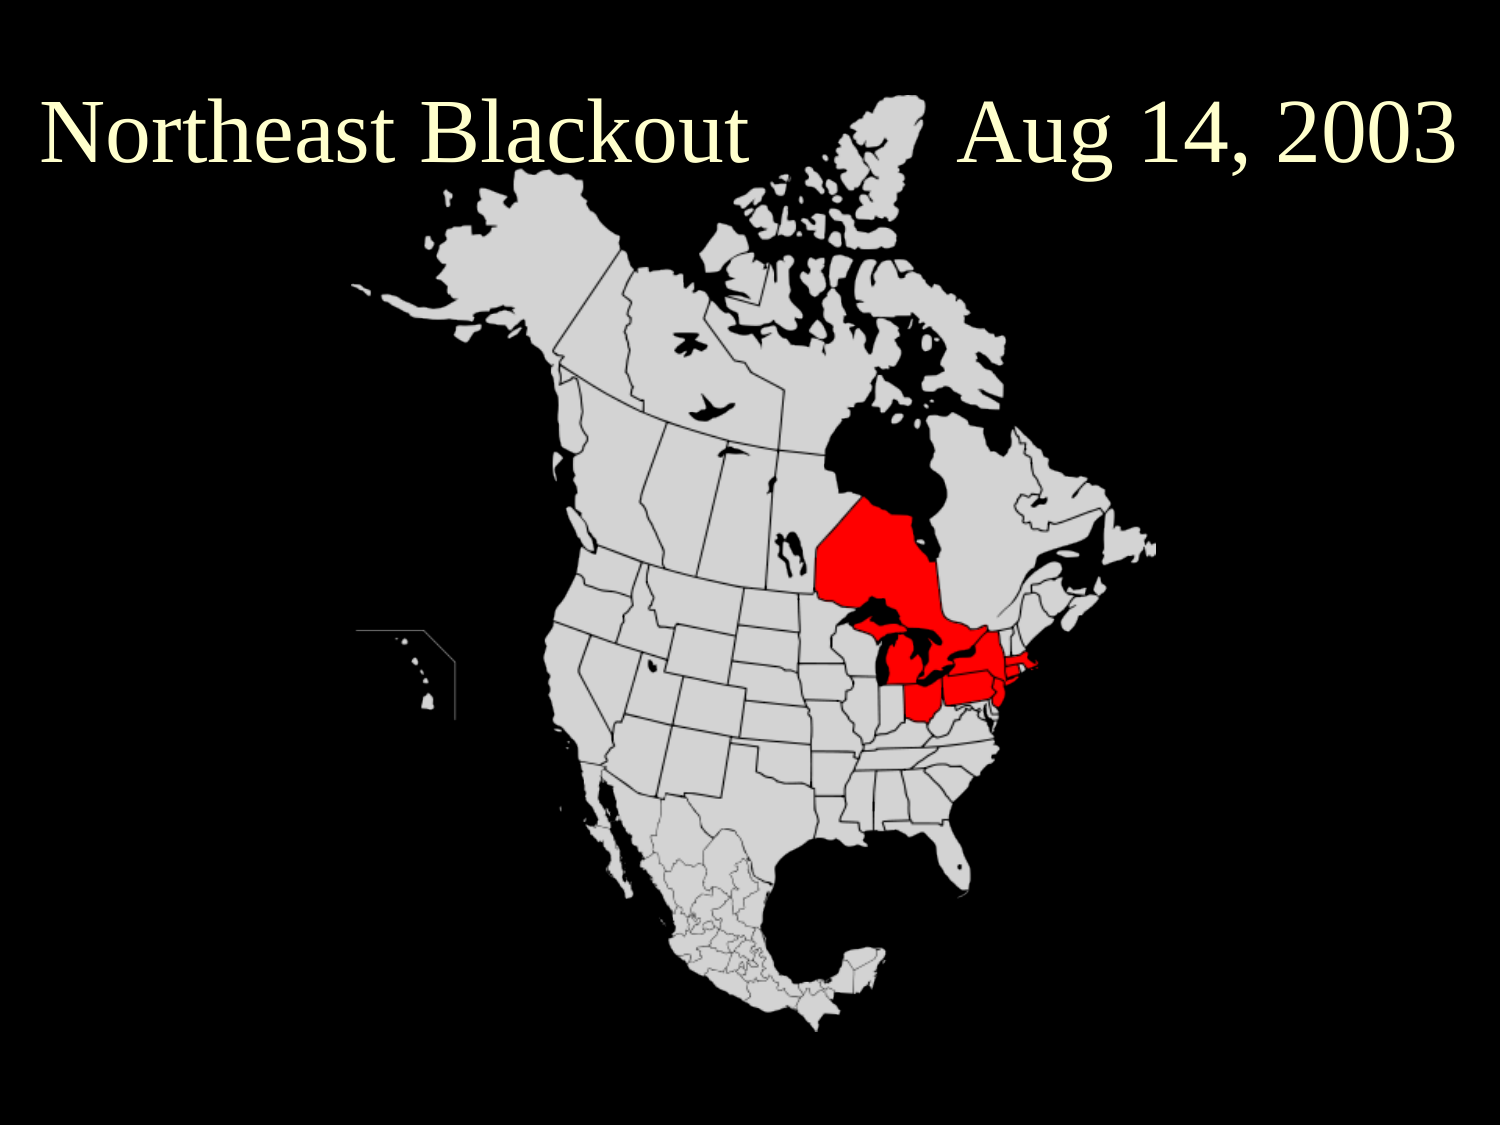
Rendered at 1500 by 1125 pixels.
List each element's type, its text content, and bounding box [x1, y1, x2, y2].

title Northeast Blackout Aug 14, 2003 [22, 37, 1480, 225]
picture [351, 95, 1156, 1032]
